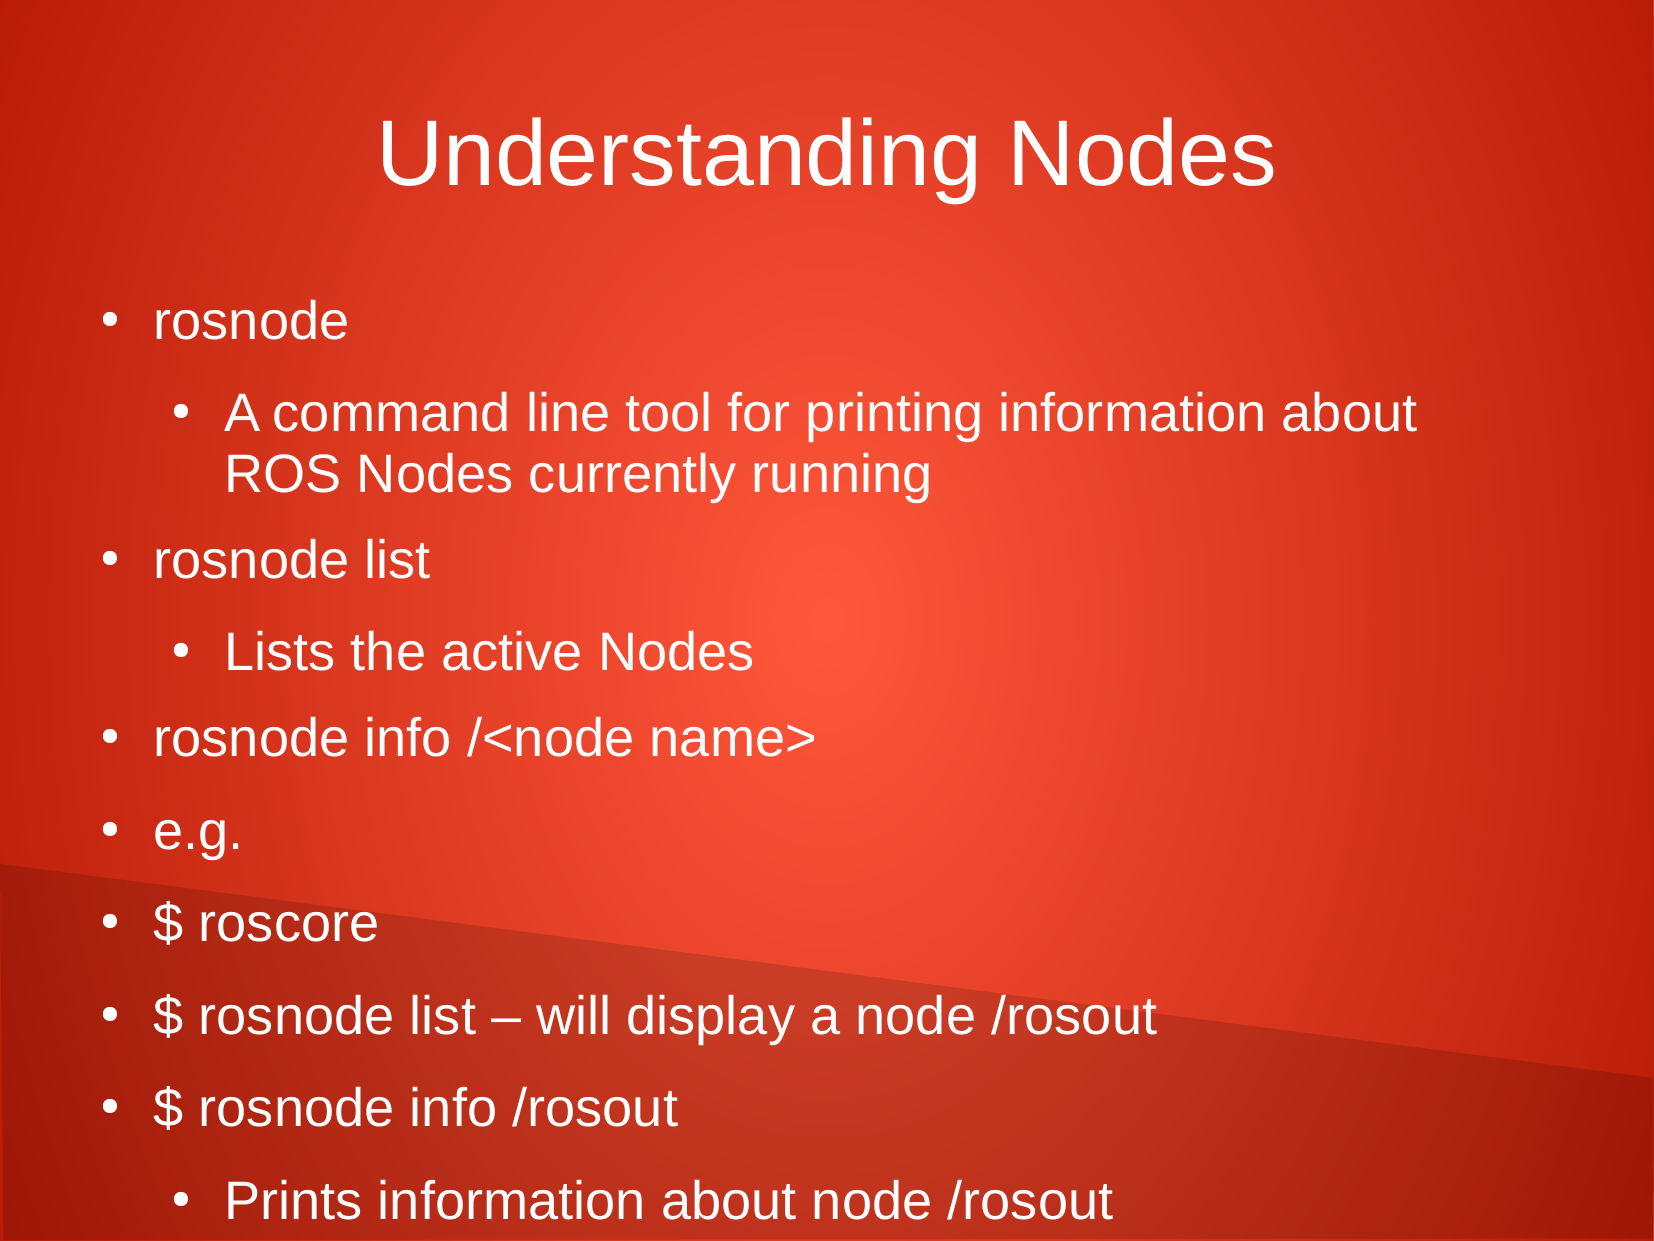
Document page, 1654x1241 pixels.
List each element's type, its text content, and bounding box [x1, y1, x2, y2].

title Understanding Nodes [82, 49, 1571, 257]
list rosnode A command line tool for printing information about ROS Nodes currently running rosnode list Lists the active Nodes rosnode info /<node name> e.g. $ roscore $ rosnode list – will display a node /rosout $ rosnode info /rosout Prints information about node /rosout [82, 290, 1538, 1241]
